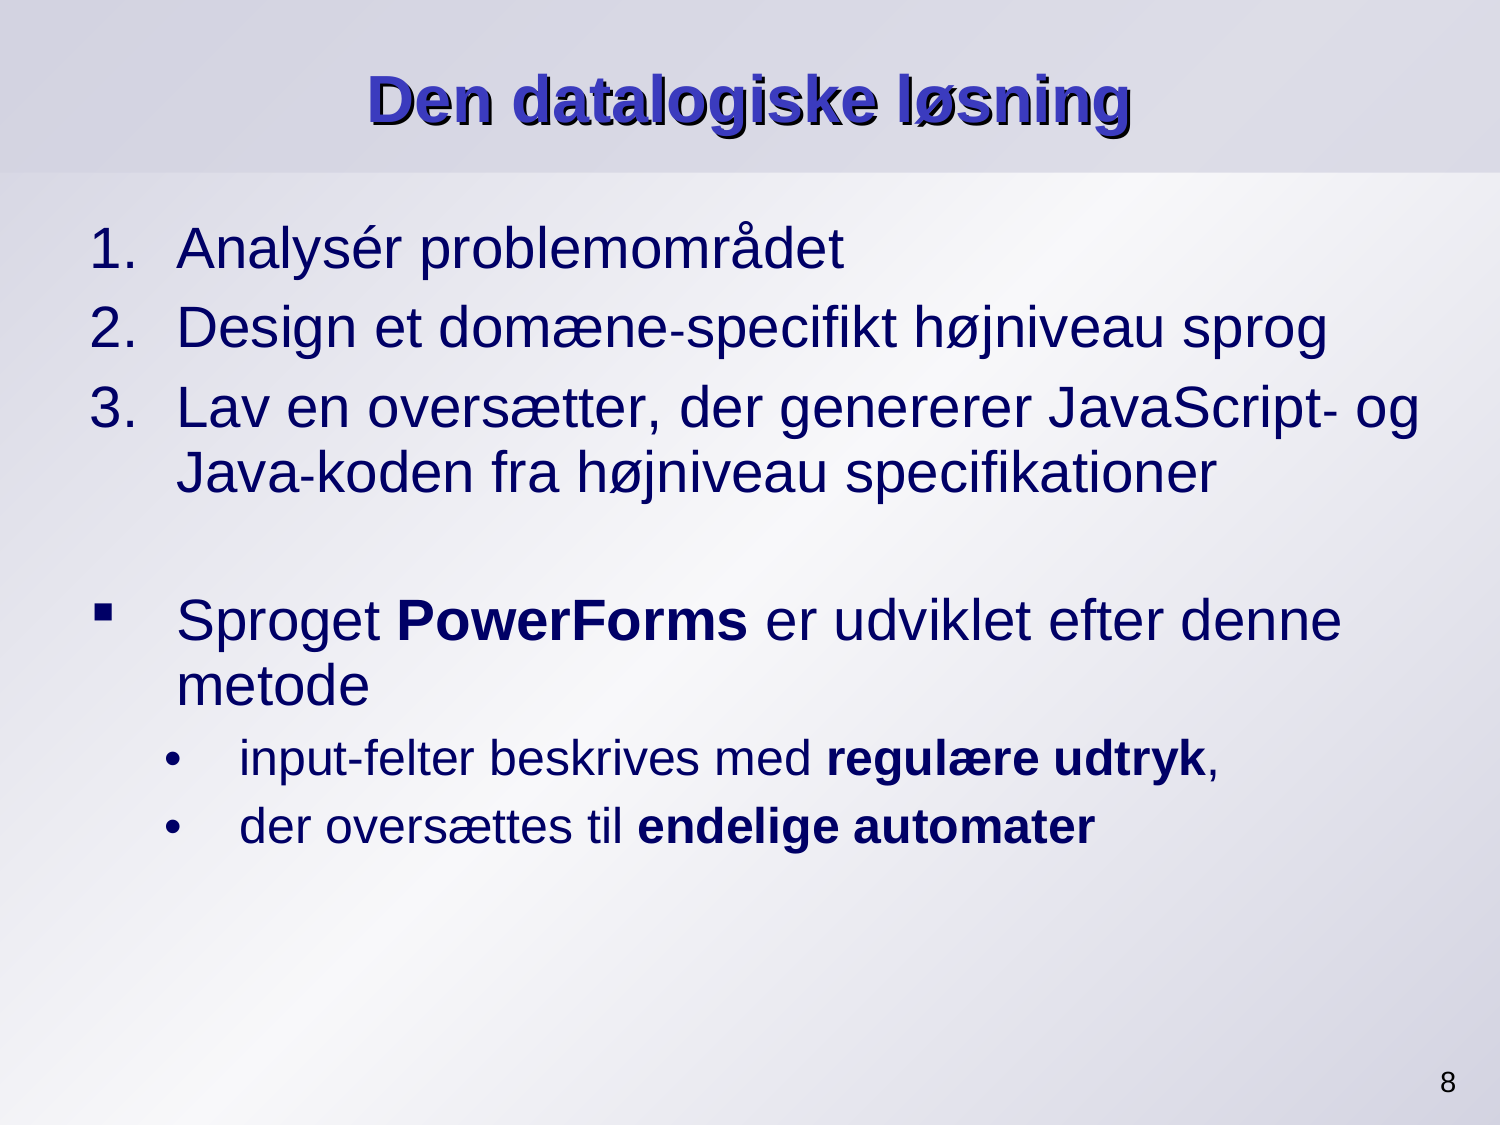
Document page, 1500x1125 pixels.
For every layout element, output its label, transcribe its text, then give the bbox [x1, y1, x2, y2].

title Den datalogiske løsning [75, 24, 1426, 174]
list Analysér problemområdet Design et domæne-specifikt højniveau sprog Lav en oversætter, der genererer JavaScript- og Java-koden fra højniveau specifikationer Sproget PowerForms er udviklet efter denne metode input-felter beskrives med regulære udtryk, der oversættes til endelige automater [74, 207, 1459, 1071]
